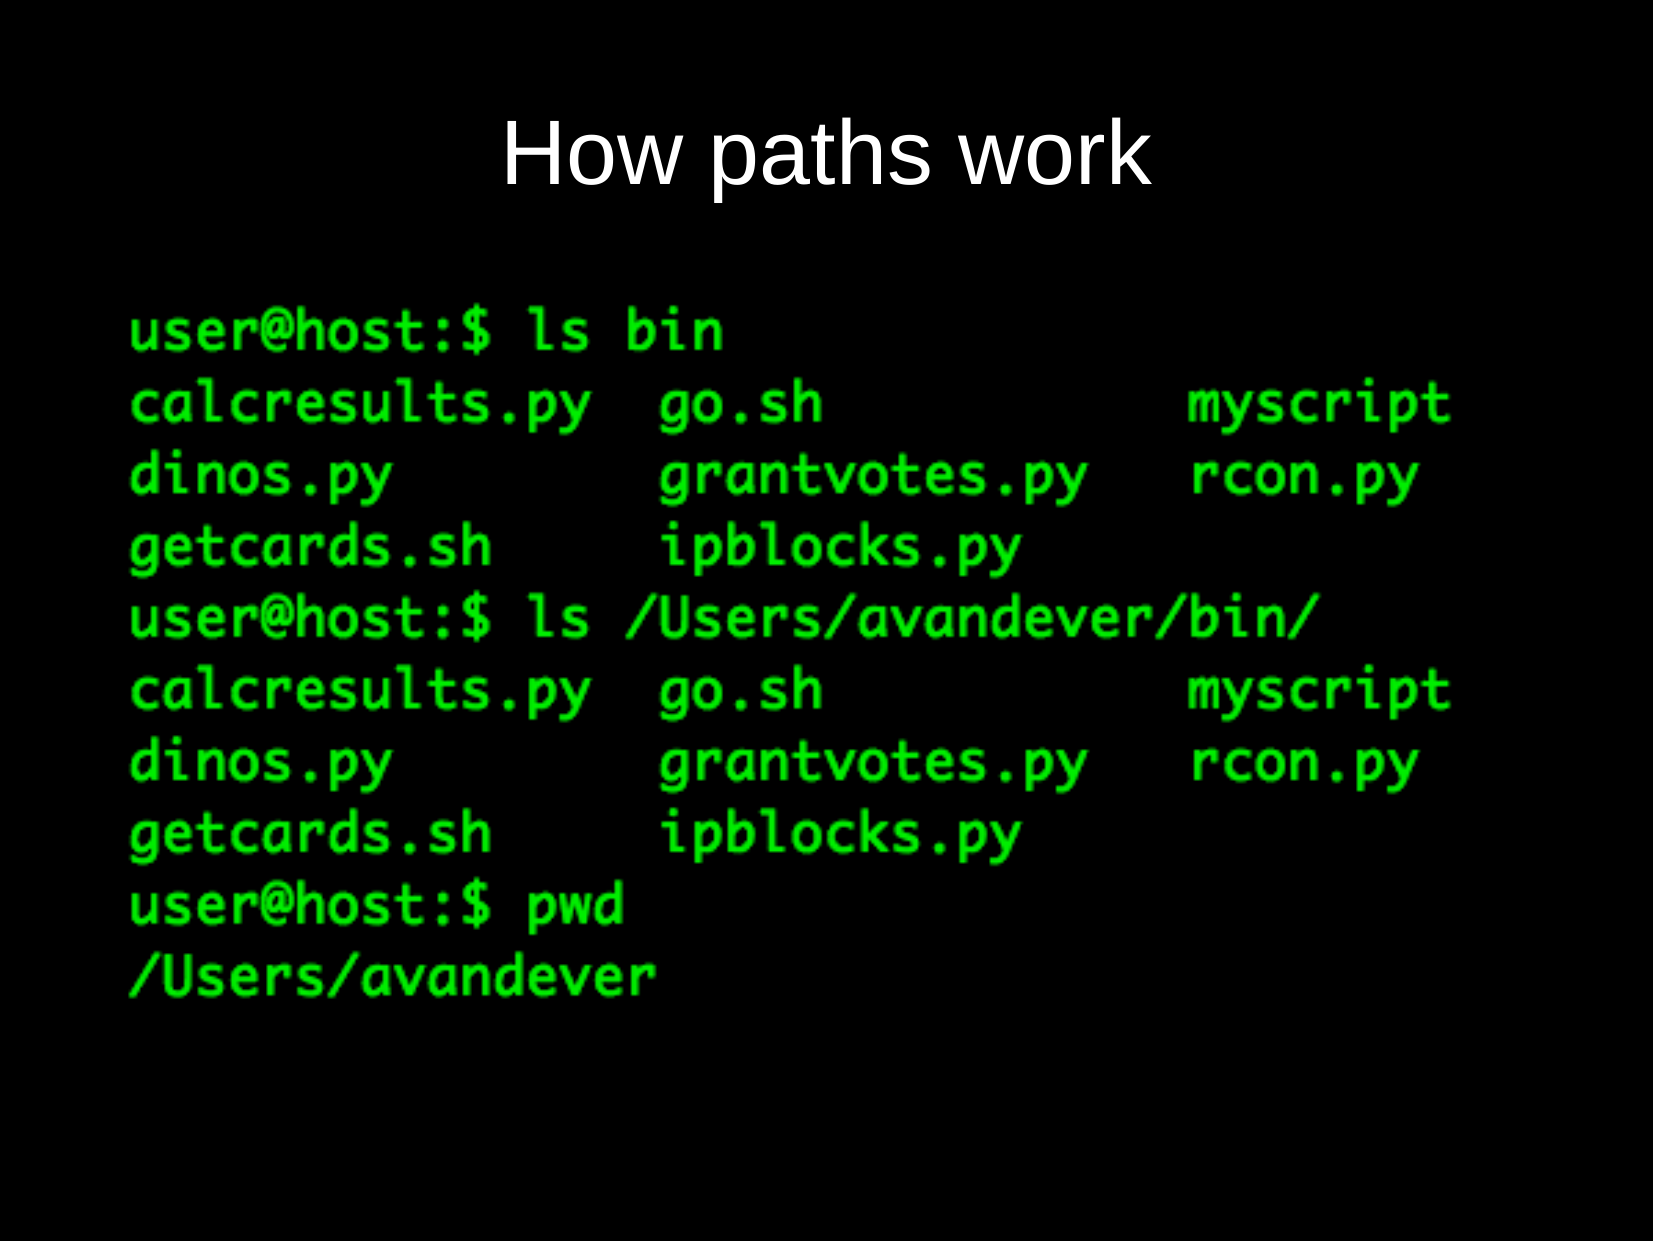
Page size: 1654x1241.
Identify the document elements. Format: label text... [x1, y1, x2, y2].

title How paths work [82, 49, 1571, 257]
picture [116, 290, 1504, 1010]
